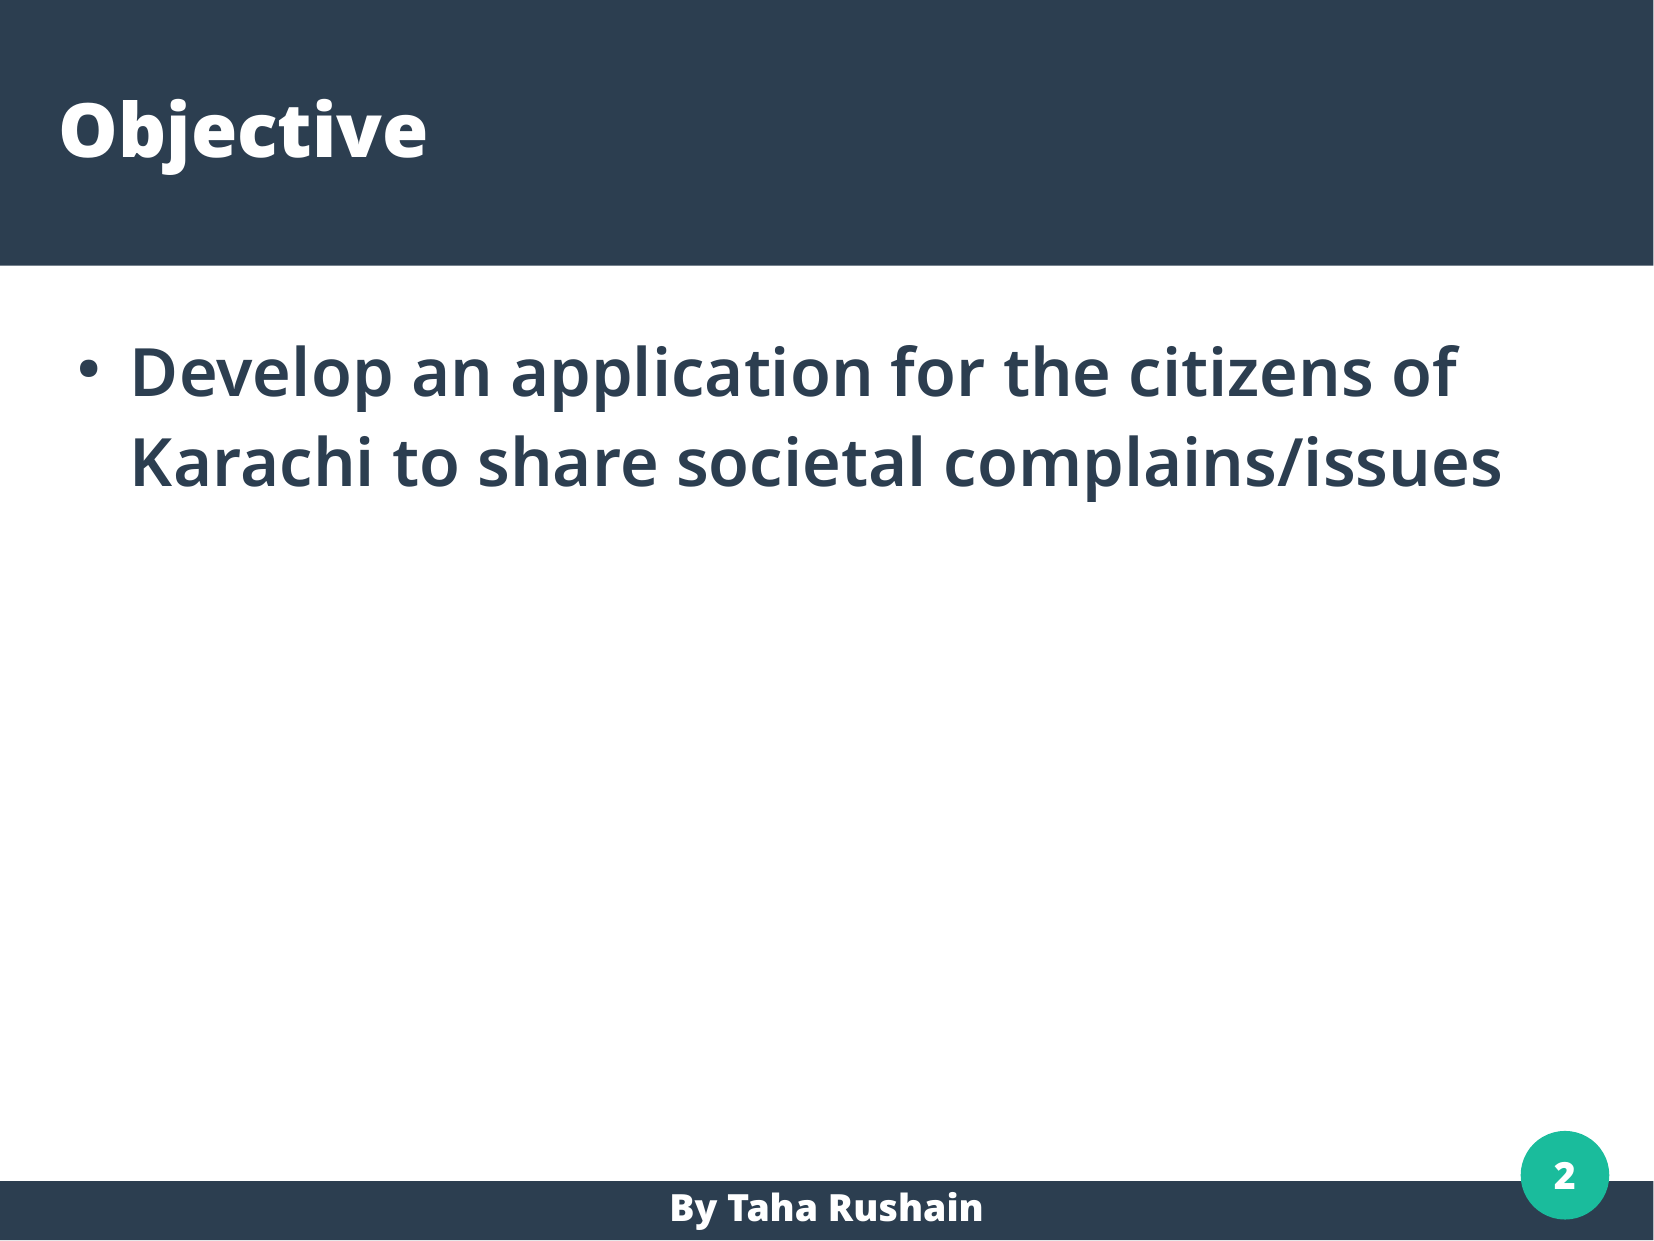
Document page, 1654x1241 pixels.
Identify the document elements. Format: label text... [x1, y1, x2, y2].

title Objective [59, 49, 1595, 207]
list Develop an application for the citizens of Karachi to share societal complains/issues [59, 324, 1595, 1152]
